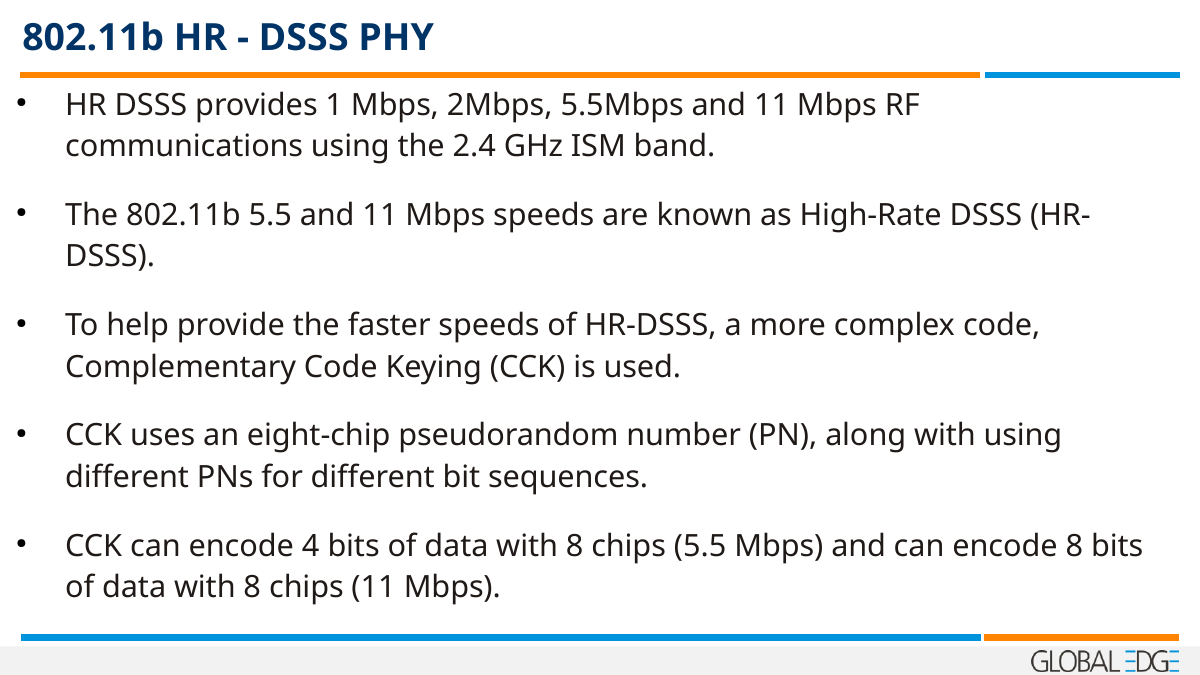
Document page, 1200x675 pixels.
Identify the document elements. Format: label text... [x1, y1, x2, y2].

picture [1031, 650, 1179, 672]
list HR DSSS provides 1 Mbps, 2Mbps, 5.5Mbps and 11 Mbps RF communications using the 2.4 GHz ISM band. The 802.11b 5.5 and 11 Mbps speeds are known as High-Rate DSSS (HR-DSSS). To help provide the faster speeds of HR-DSSS, a more complex code, Complementary Code Keying (CCK) is used. CCK uses an eight-chip pseudorandom number (PN), along with using different PNs for different bit sequences. CCK can encode 4 bits of data with 8 chips (5.5 Mbps) and can encode 8 bits of data with 8 chips (11 Mbps). [0, 82, 1158, 615]
title 802.11b HR - DSSS PHY [12, 9, 1088, 63]
